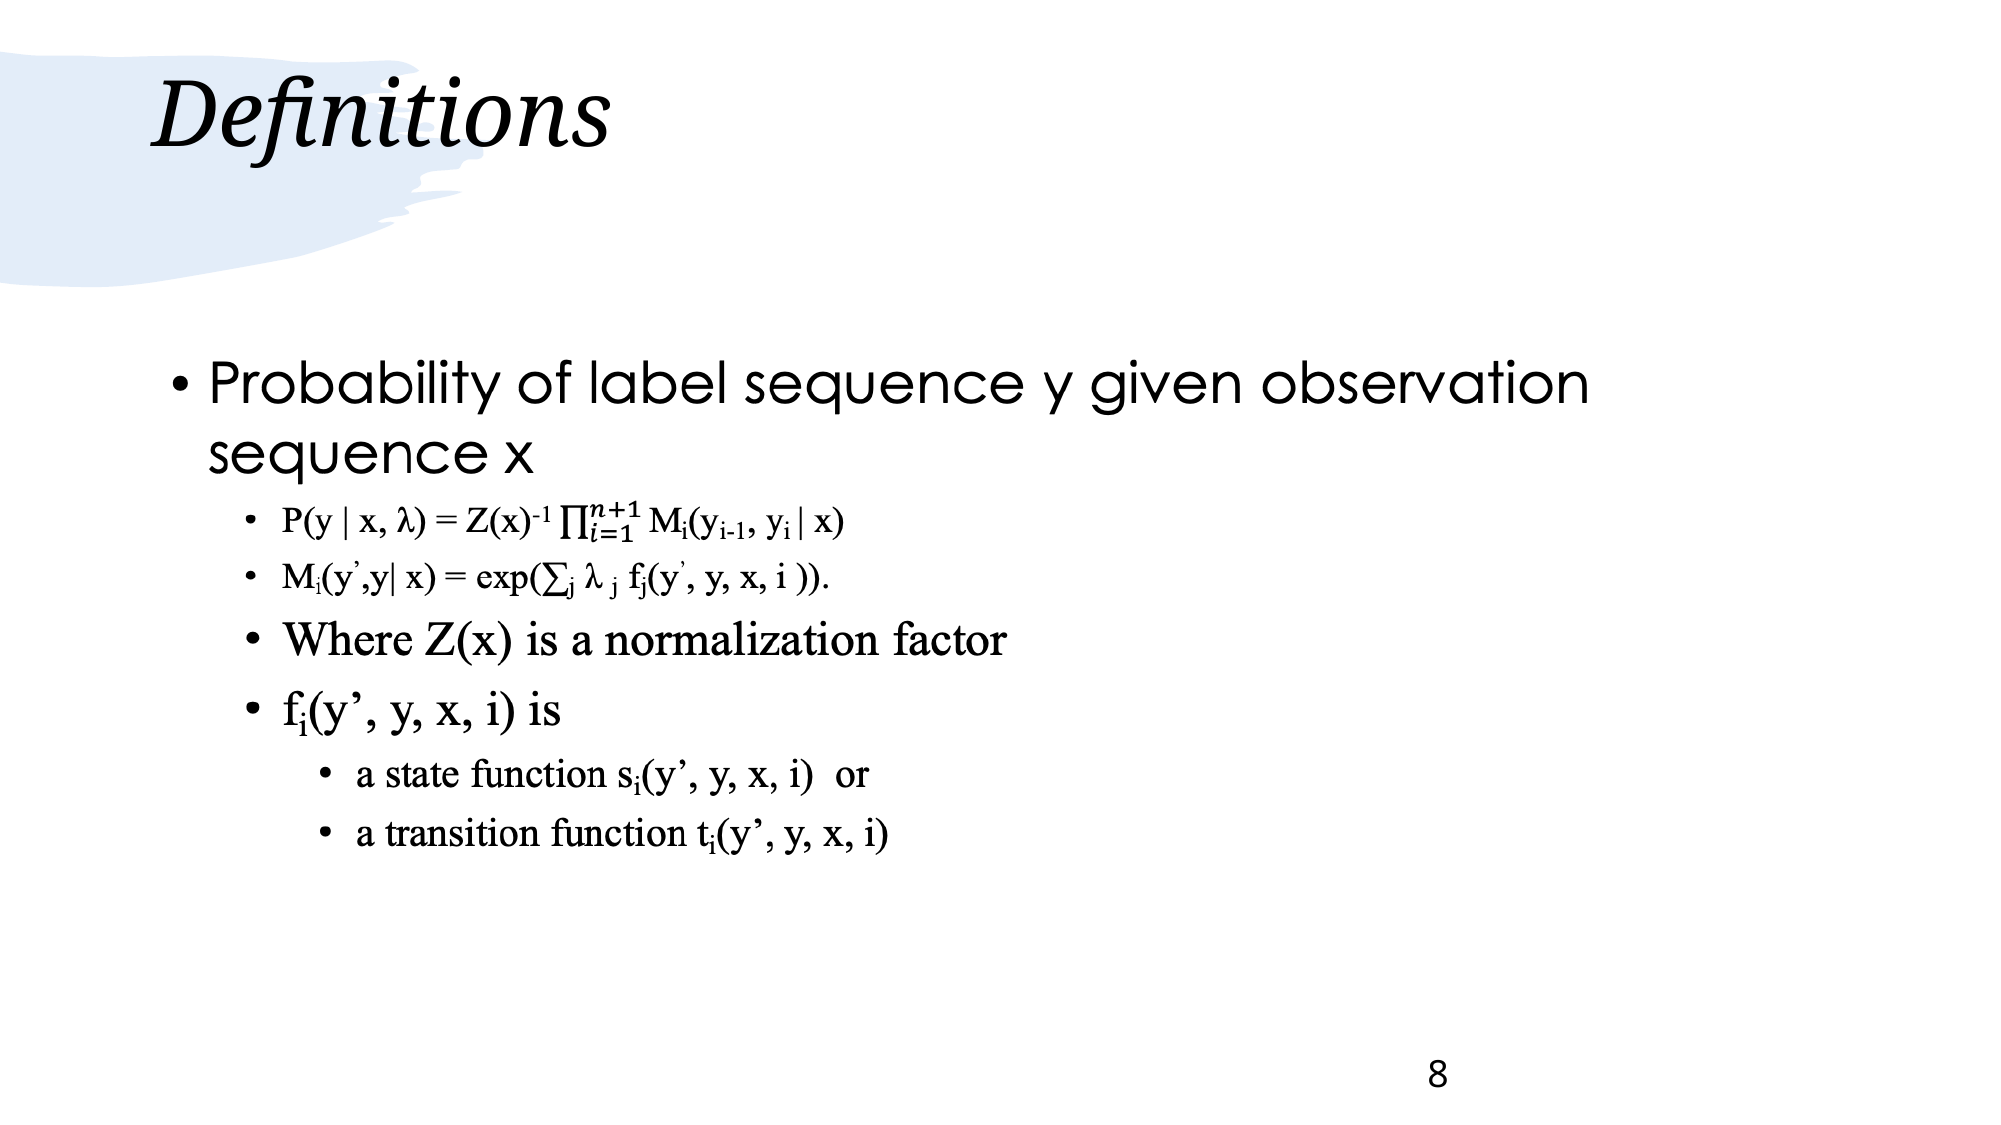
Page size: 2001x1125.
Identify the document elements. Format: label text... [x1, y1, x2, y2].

title Definitions [137, 59, 1863, 278]
list [137, 329, 1863, 1013]
slide_number <number> [1412, 1042, 1863, 1103]
